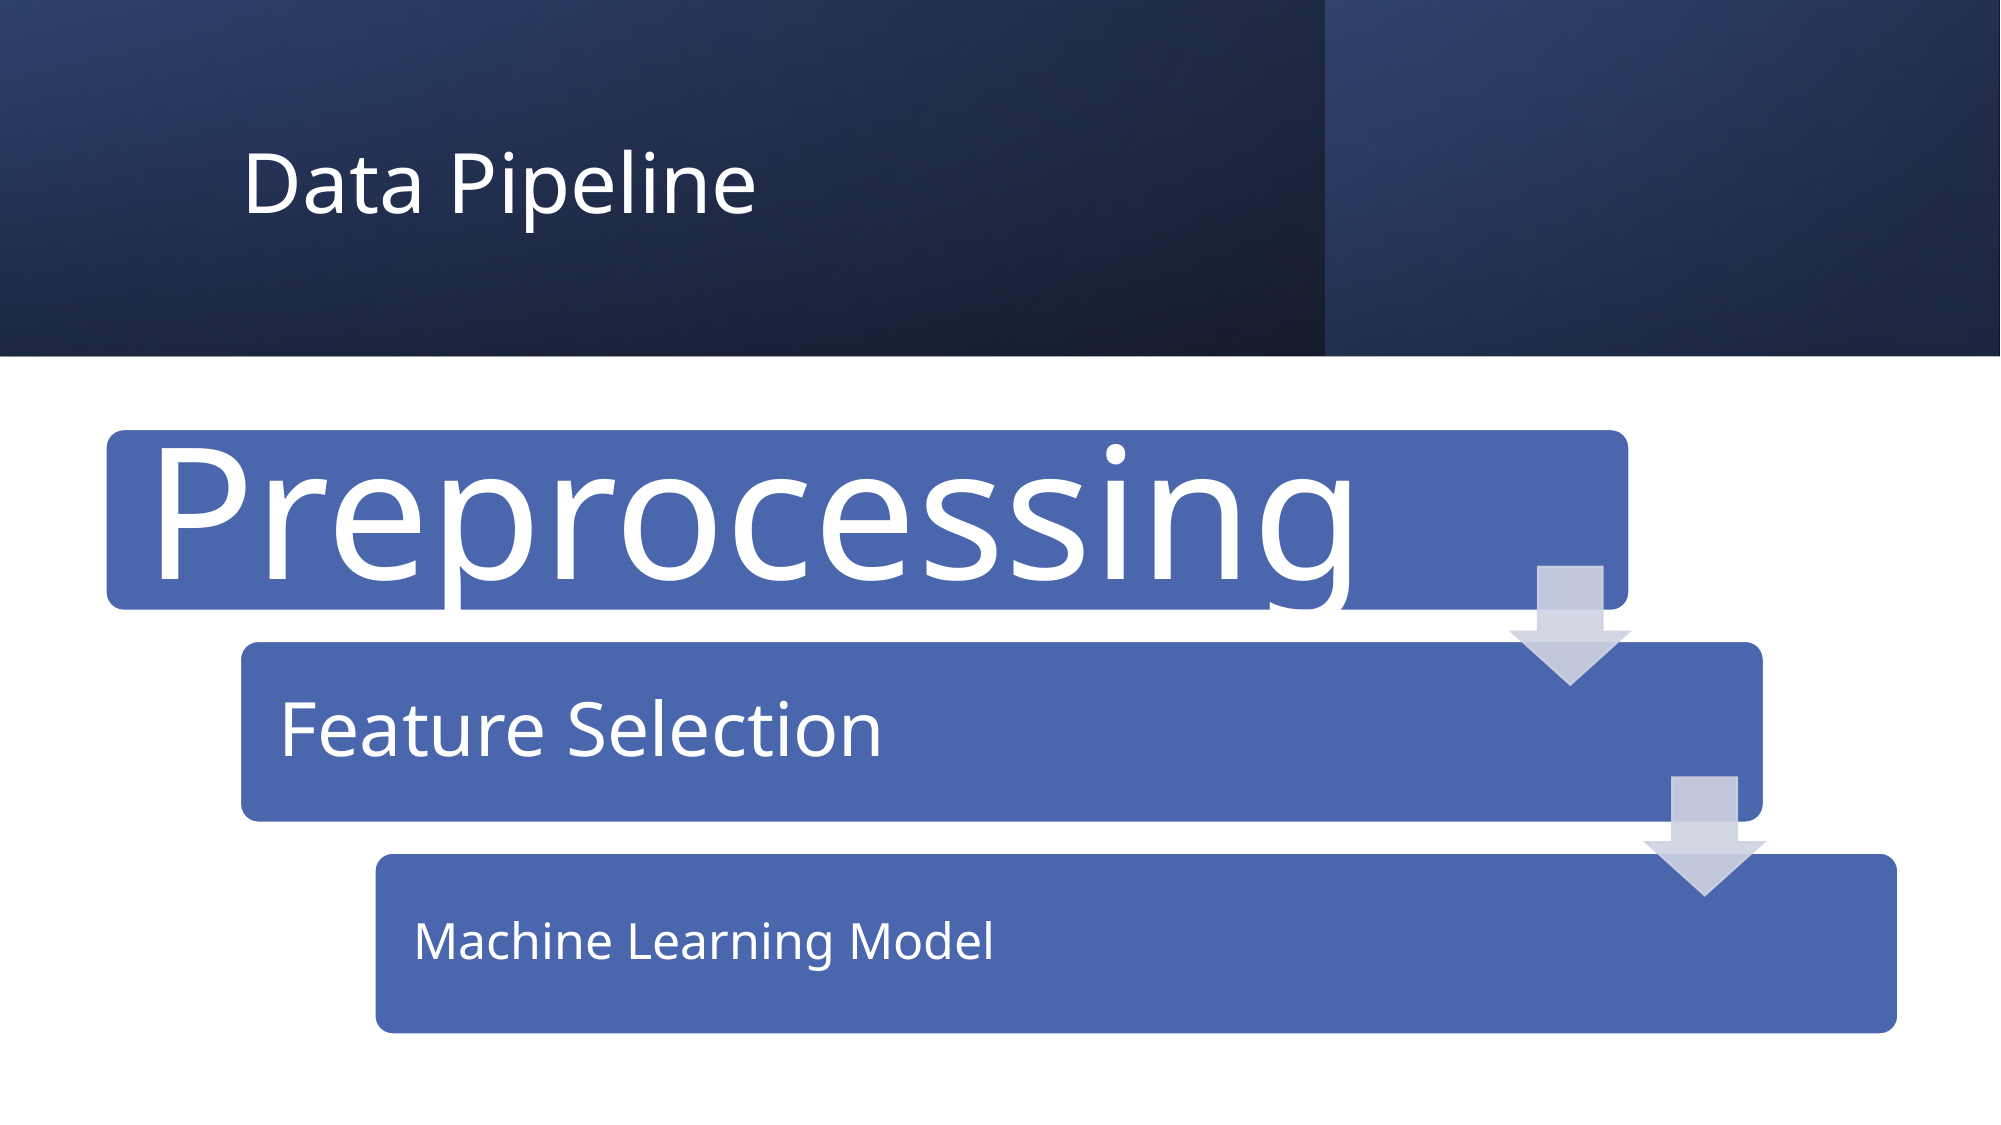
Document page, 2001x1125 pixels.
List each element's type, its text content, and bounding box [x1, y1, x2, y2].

text_box Preprocessing [461, 493, 515, 567]
text_box [0, 0, 2000, 1125]
text_box Preprocessing [1279, 492, 1333, 568]
text_box Feature Selection [240, 640, 1764, 823]
title Data Pipeline [226, 57, 1822, 316]
text_box Preprocessing [105, 429, 1630, 611]
text_box Machine Learning Model [374, 852, 1899, 1035]
